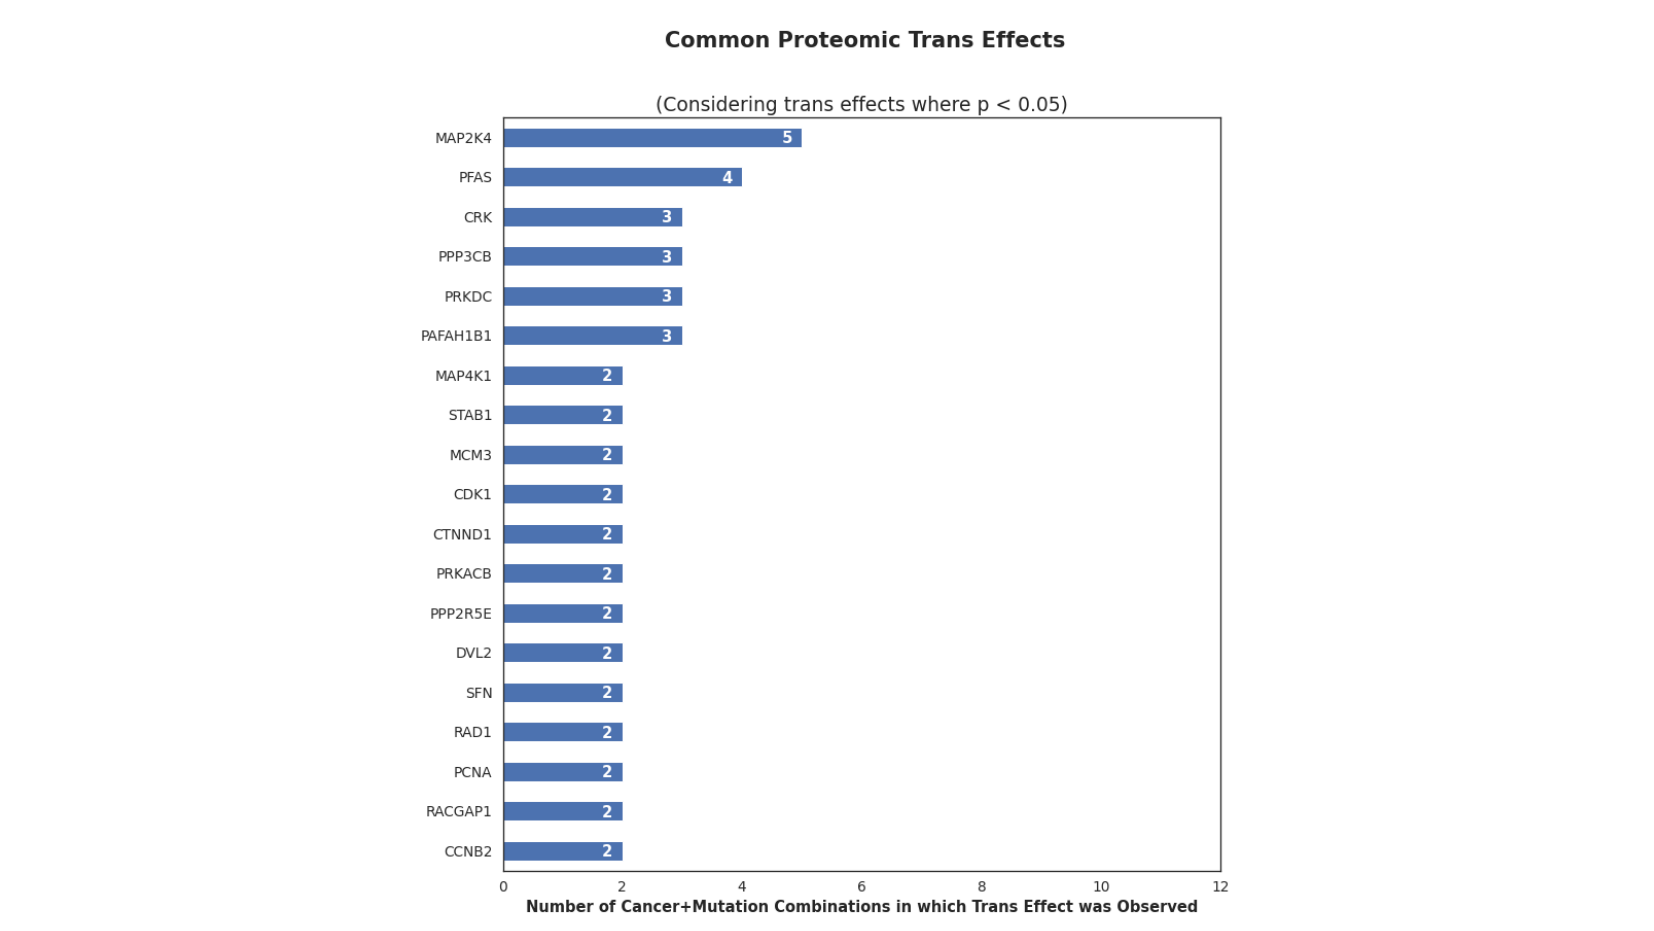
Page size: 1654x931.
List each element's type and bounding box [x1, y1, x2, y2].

picture [387, 0, 1313, 931]
